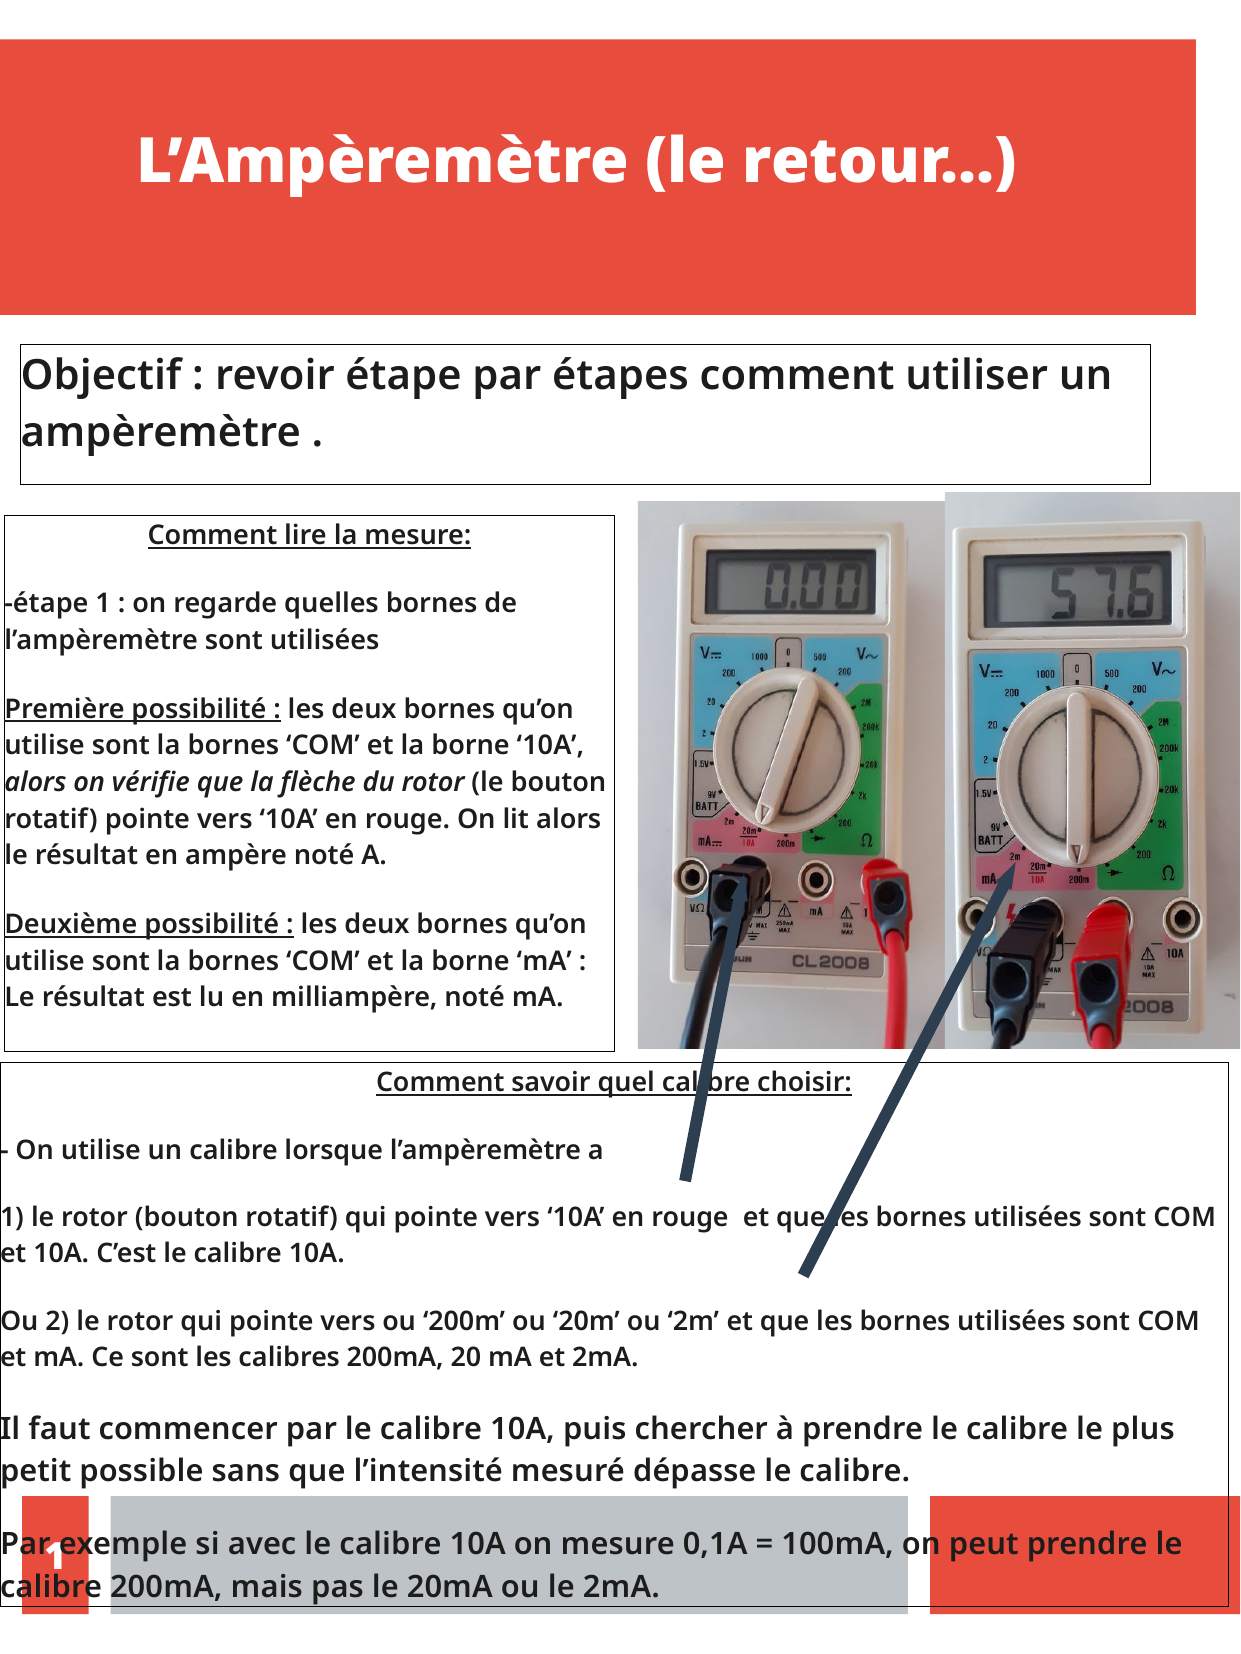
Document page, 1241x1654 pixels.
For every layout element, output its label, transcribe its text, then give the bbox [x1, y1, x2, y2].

picture [637, 492, 1241, 1049]
list Comment lire la mesure: -étape 1 : on regarde quelles bornes de l’ampèremètre sont utilisées Première possibilité : les deux bornes qu’on utilise sont la bornes ‘COM’ et la borne ‘10A’, alors on vérifie que la flèche du rotor (le bouton rotatif) pointe vers ‘10A’ en rouge. On lit alors le résultat en ampère noté A. Deuxième possibilité : les deux bornes qu’on utilise sont la bornes ‘COM’ et la borne ‘mA’ : Le résultat est lu en milliampère, noté mA. [4, 515, 615, 1052]
list Comment savoir quel calibre choisir: - On utilise un calibre lorsque l’ampèremètre a 1) le rotor (bouton rotatif) qui pointe vers ‘10A’ en rouge et que les bornes utilisées sont COM et 10A. C’est le calibre 10A. Ou 2) le rotor qui pointe vers ou ‘200m’ ou ‘20m’ ou ‘2m’ et que les bornes utilisées sont COM et mA. Ce sont les calibres 200mA, 20 mA et 2mA. Il faut commencer par le calibre 10A, puis chercher à prendre le calibre le plus petit possible sans que l’intensité mesuré dépasse le calibre. Par exemple si avec le calibre 10A on mesure 0,1A = 100mA, on peut prendre le calibre 200mA, mais pas le 20mA ou le 2mA. [0, 1062, 1229, 1607]
title L’Ampèremètre (le retour...) [44, 43, 1111, 201]
list Objectif : revoir étape par étapes comment utiliser un ampèremètre . [20, 344, 1151, 485]
